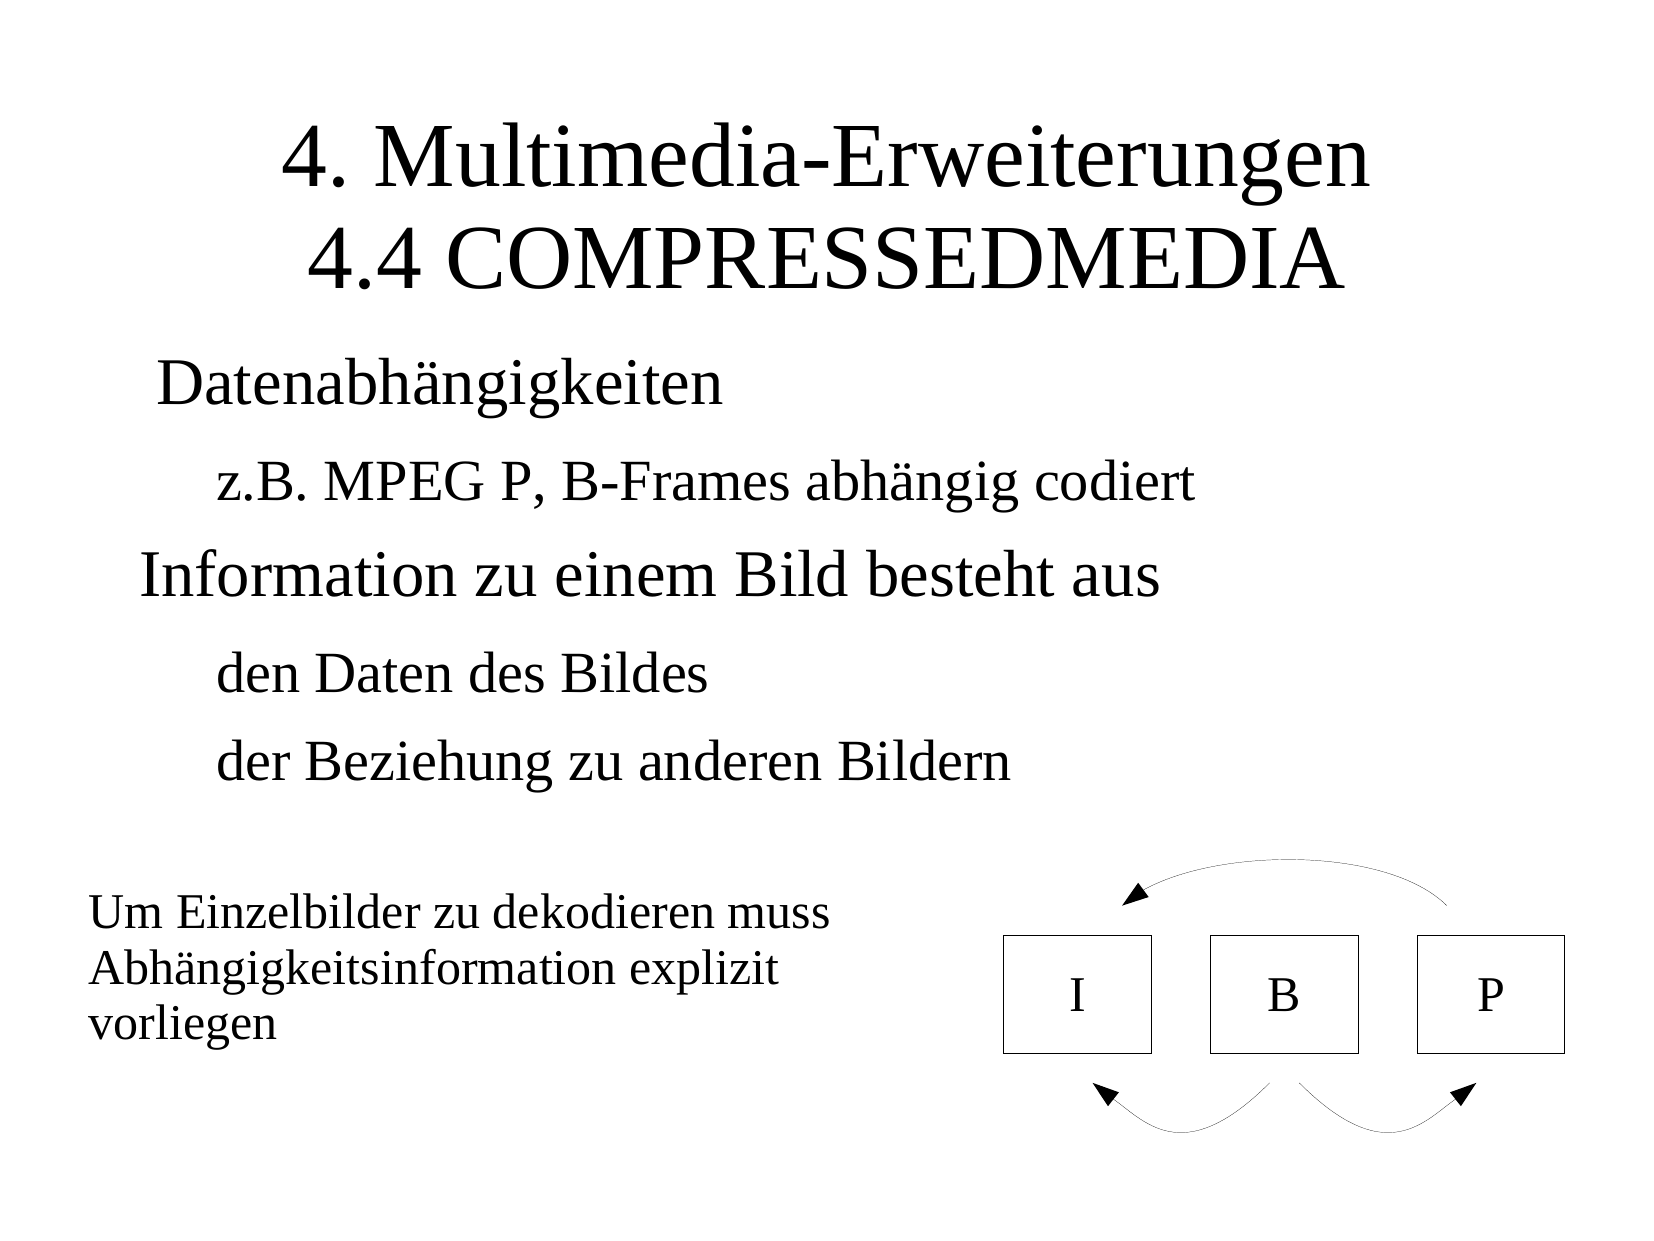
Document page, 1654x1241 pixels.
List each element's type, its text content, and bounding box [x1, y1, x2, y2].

title 4. Multimedia-Erweiterungen 4.4 COMPRESSEDMEDIA [121, 98, 1534, 315]
text_box Um Einzelbilder zu dekodieren muss Abhängigkeitsinformation explizit vorliegen [88, 884, 945, 1063]
list Datenabhängigkeiten z.B. MPEG P, B-Frames abhängig codiert Information zu einem Bild besteht aus den Daten des Bildes der Beziehung zu anderen Bildern [121, 344, 1534, 1127]
text_box P [1417, 935, 1565, 1054]
text_box I [1003, 935, 1152, 1054]
text_box B [1210, 935, 1359, 1054]
